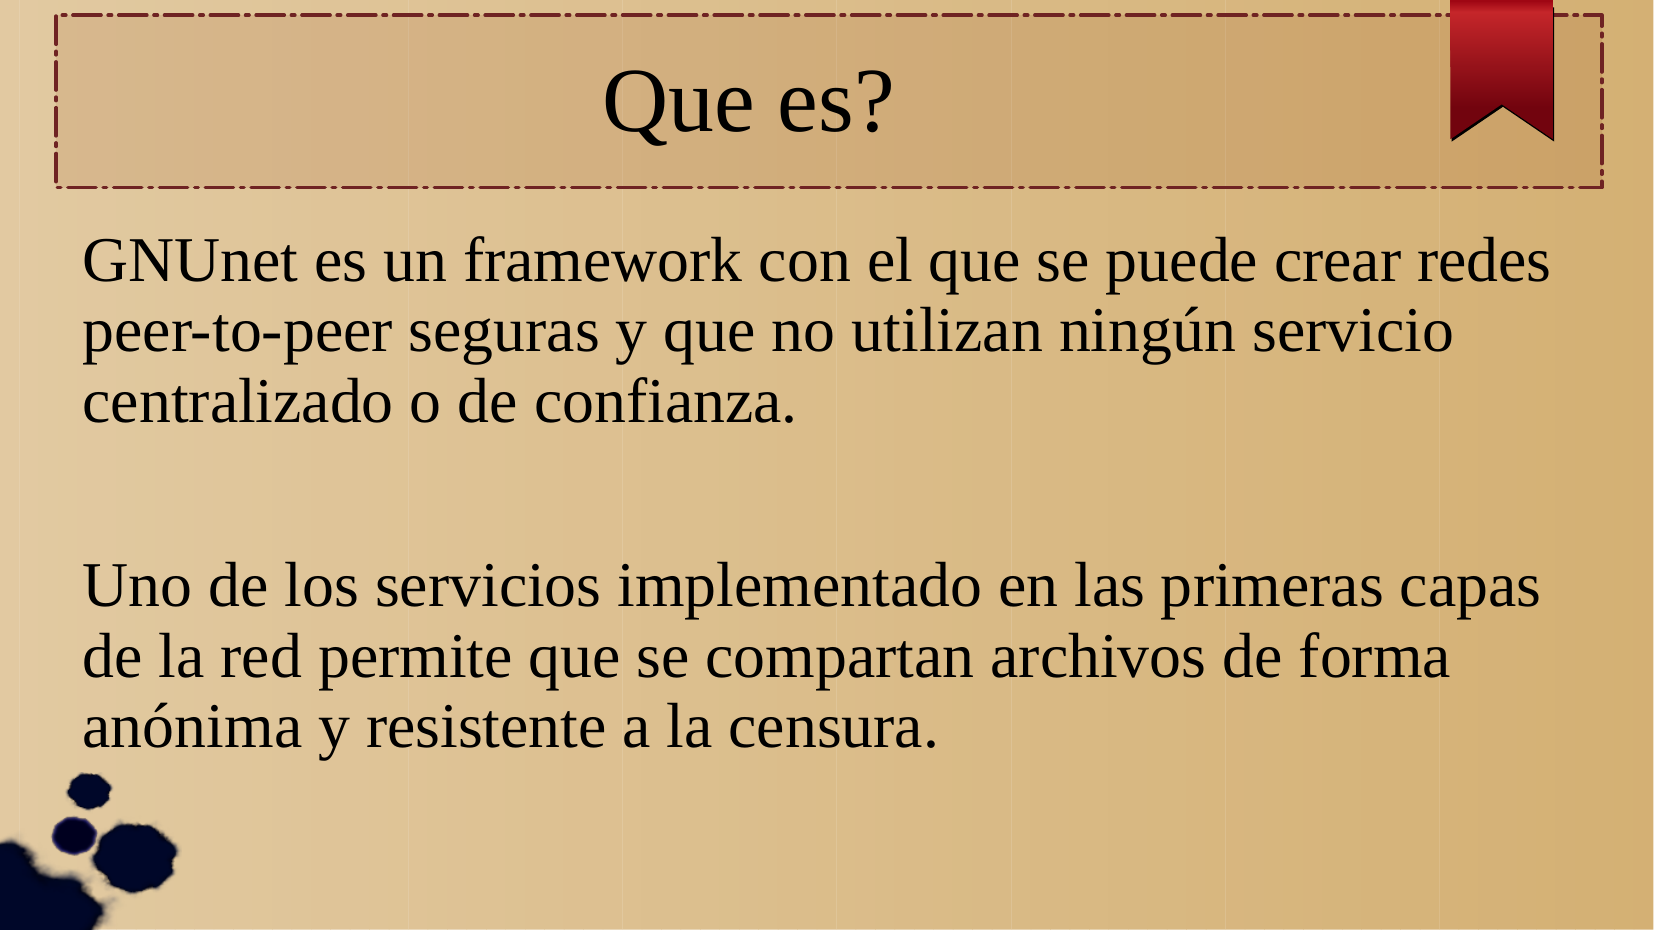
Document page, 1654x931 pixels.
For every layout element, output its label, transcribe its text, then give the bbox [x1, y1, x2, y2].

list GNUnet es un framework con el que se puede crear redes peer-to-peer seguras y que no utilizan ningún servicio centralizado o de confianza. Uno de los servicios implementado en las primeras capas de la red permite que se compartan archivos de forma anónima y resistente a la censura. [82, 224, 1571, 764]
title Que es? [59, 11, 1441, 189]
